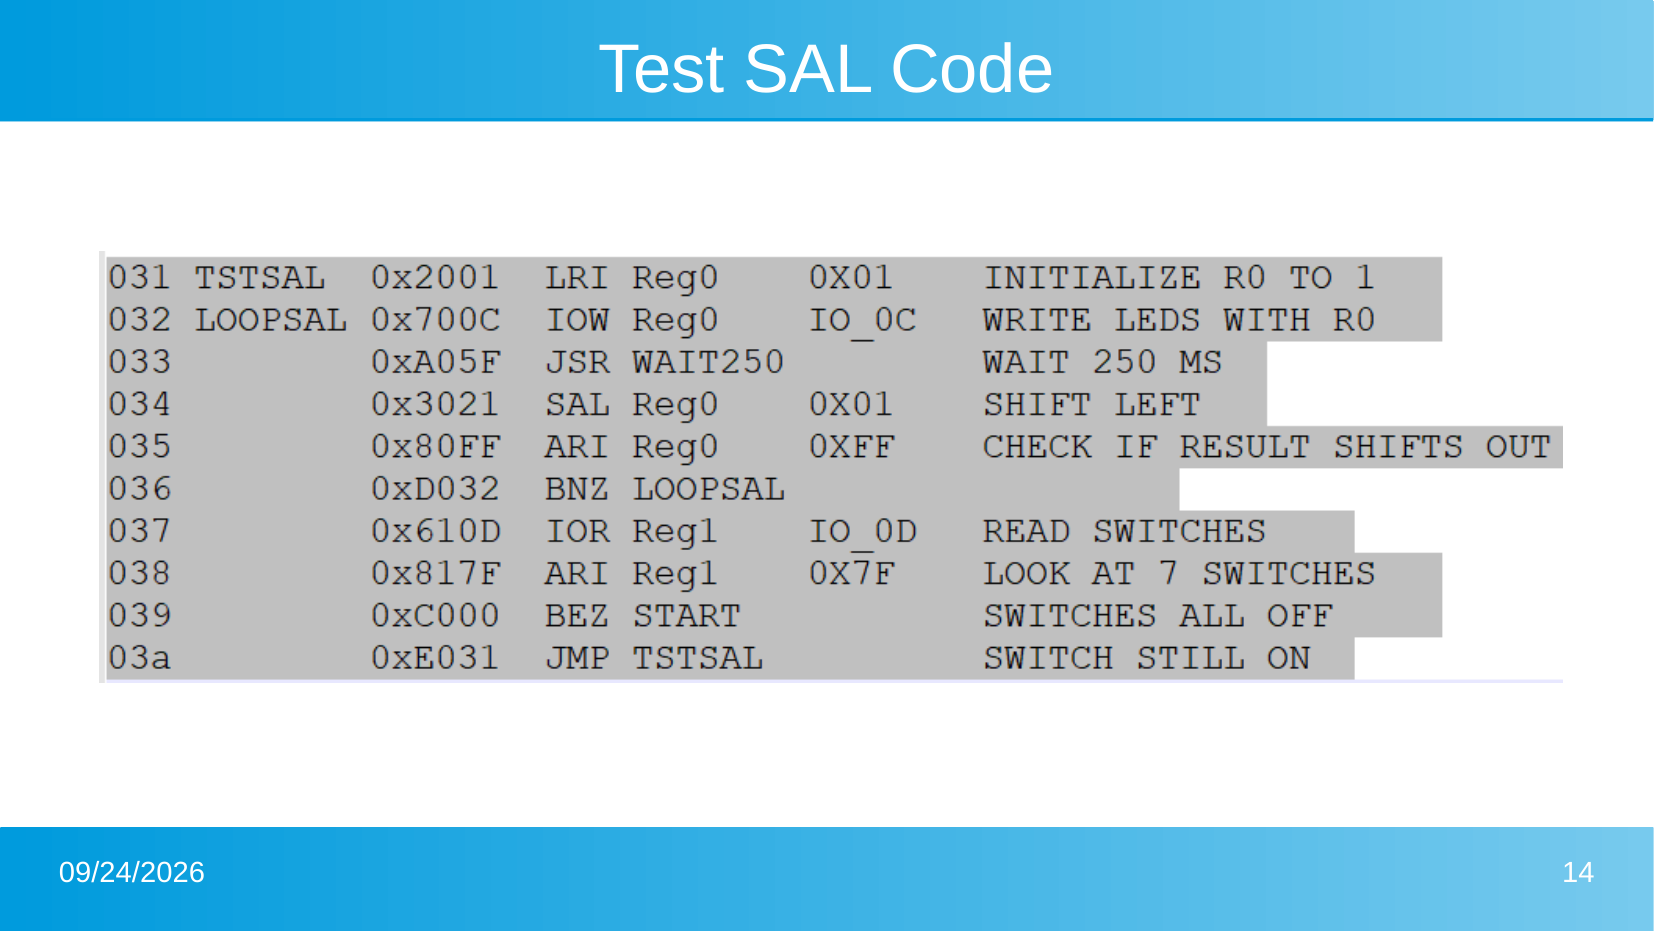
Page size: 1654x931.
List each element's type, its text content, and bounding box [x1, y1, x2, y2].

picture [99, 251, 1563, 683]
title Test SAL Code [59, 29, 1595, 108]
